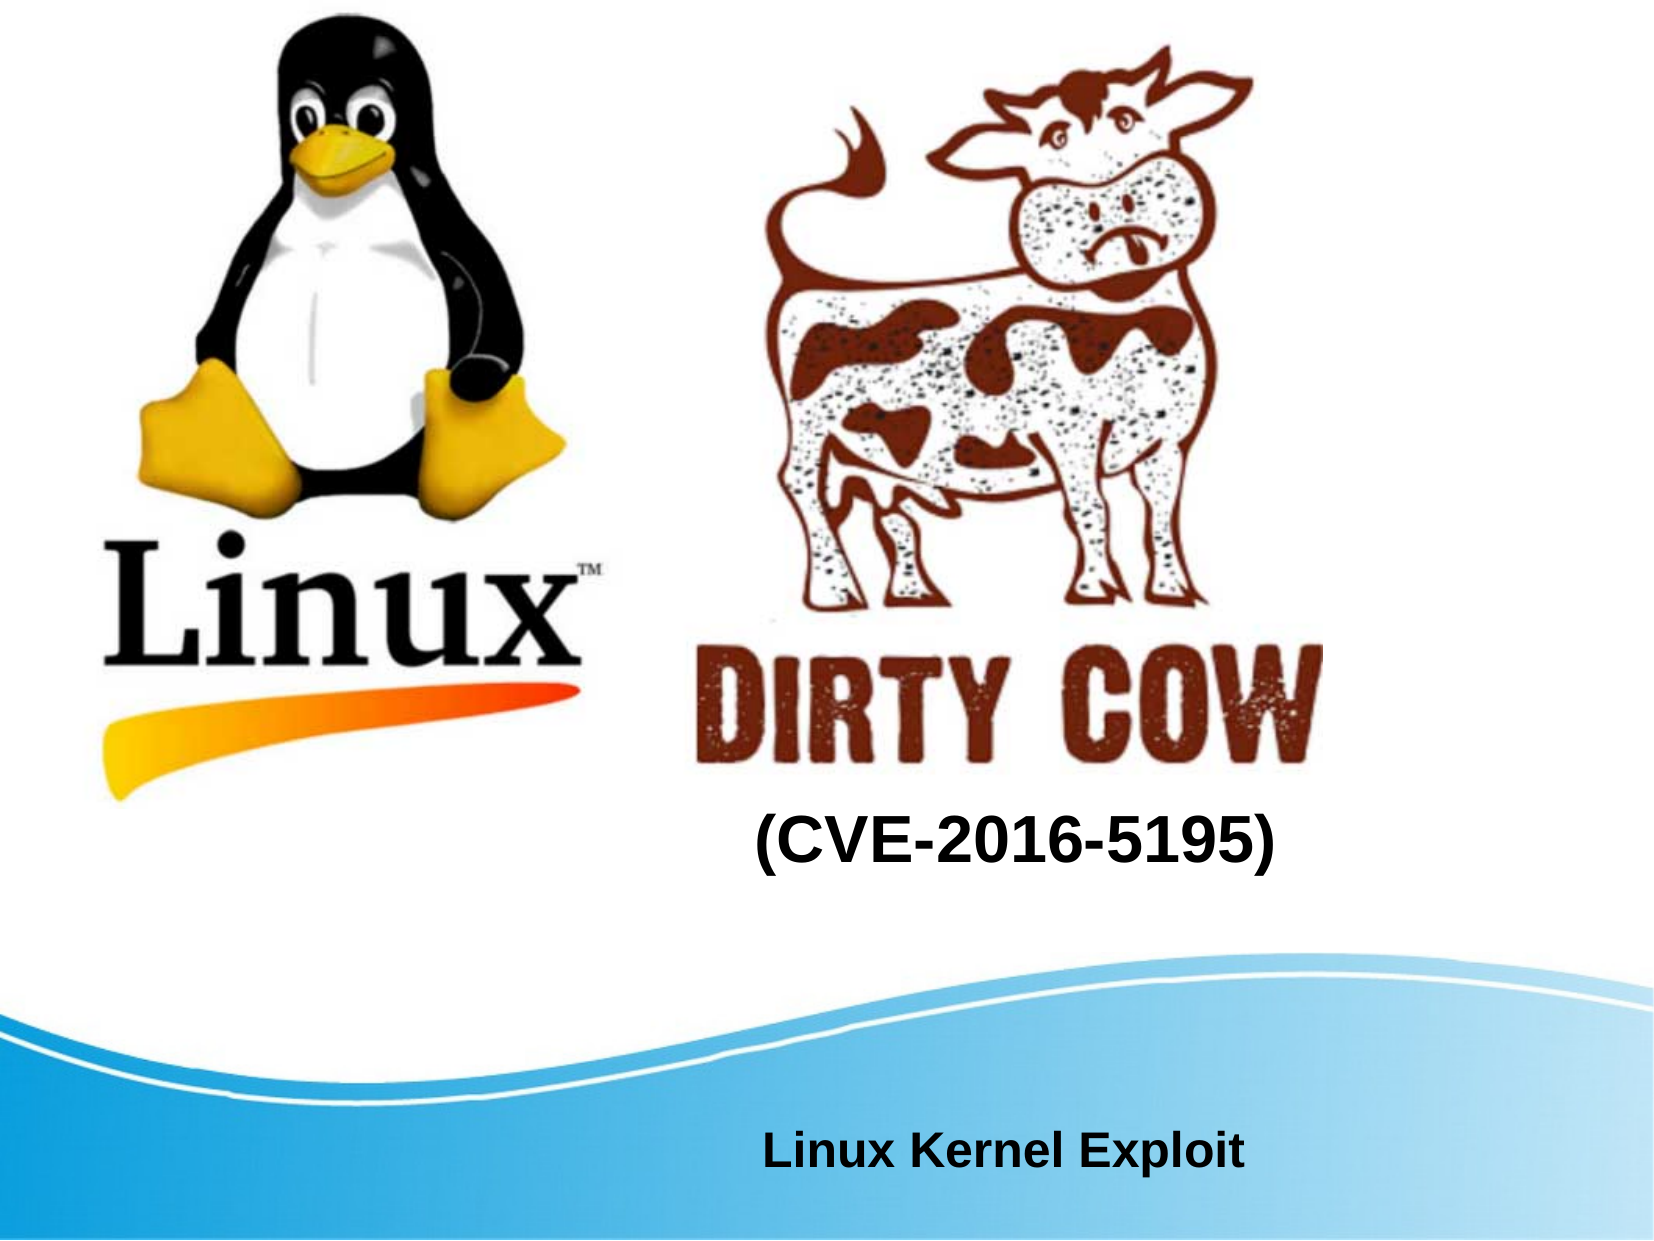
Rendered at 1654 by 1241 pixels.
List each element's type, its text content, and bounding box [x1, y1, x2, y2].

picture [0, 952, 1654, 1240]
picture [10, 0, 1323, 810]
text_box (CVE-2016-5195) [637, 788, 1394, 884]
text_box Linux Kernel Exploit [720, 1109, 1288, 1185]
